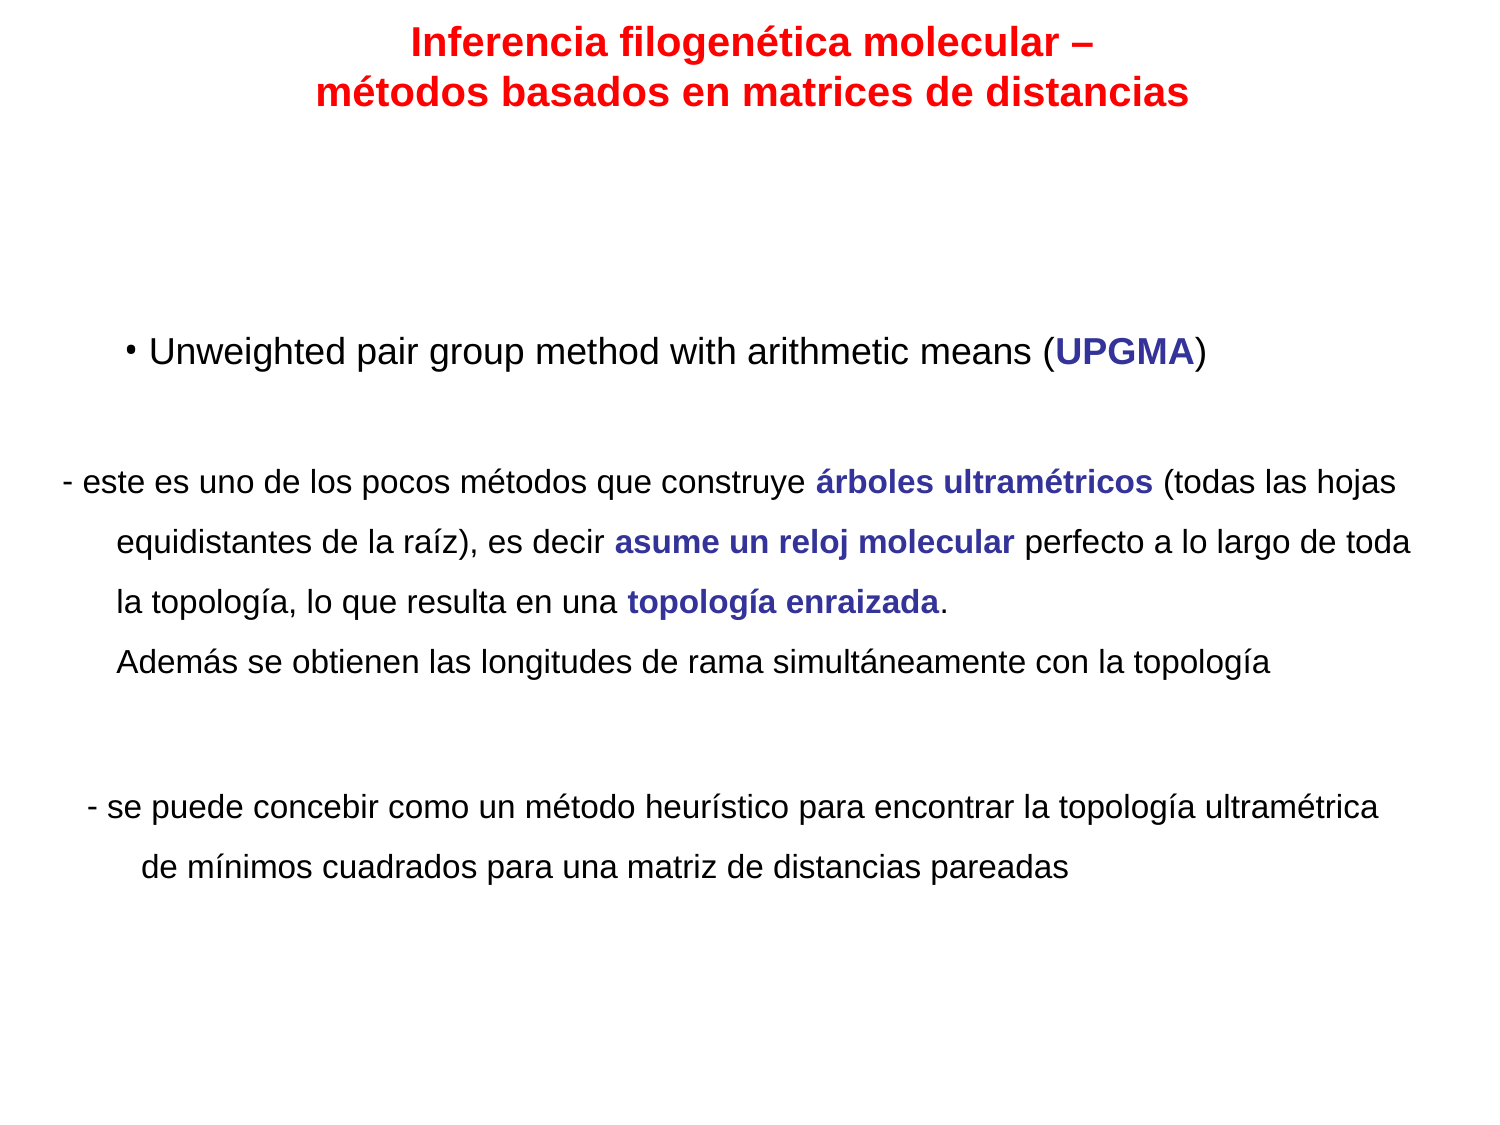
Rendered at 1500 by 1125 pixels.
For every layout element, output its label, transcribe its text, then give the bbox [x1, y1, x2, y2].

text_box Unweighted pair group method with arithmetic means (UPGMA) [109, 296, 1223, 380]
text_box este es uno de los pocos métodos que construye árboles ultramétricos (todas las hojas equidistantes de la raíz), es decir asume un reloj molecular perfecto a lo largo de toda la topología, lo que resulta en una topología enraizada. Además se obtienen las longitudes de rama simultáneamente con la topología [47, 432, 1427, 688]
text_box Inferencia filogenética molecular – métodos basados en matrices de distancias [300, 7, 1205, 124]
text_box se puede concebir como un método heurístico para encontrar la topología ultramétrica de mínimos cuadrados para una matriz de distancias pareadas [72, 757, 1396, 893]
